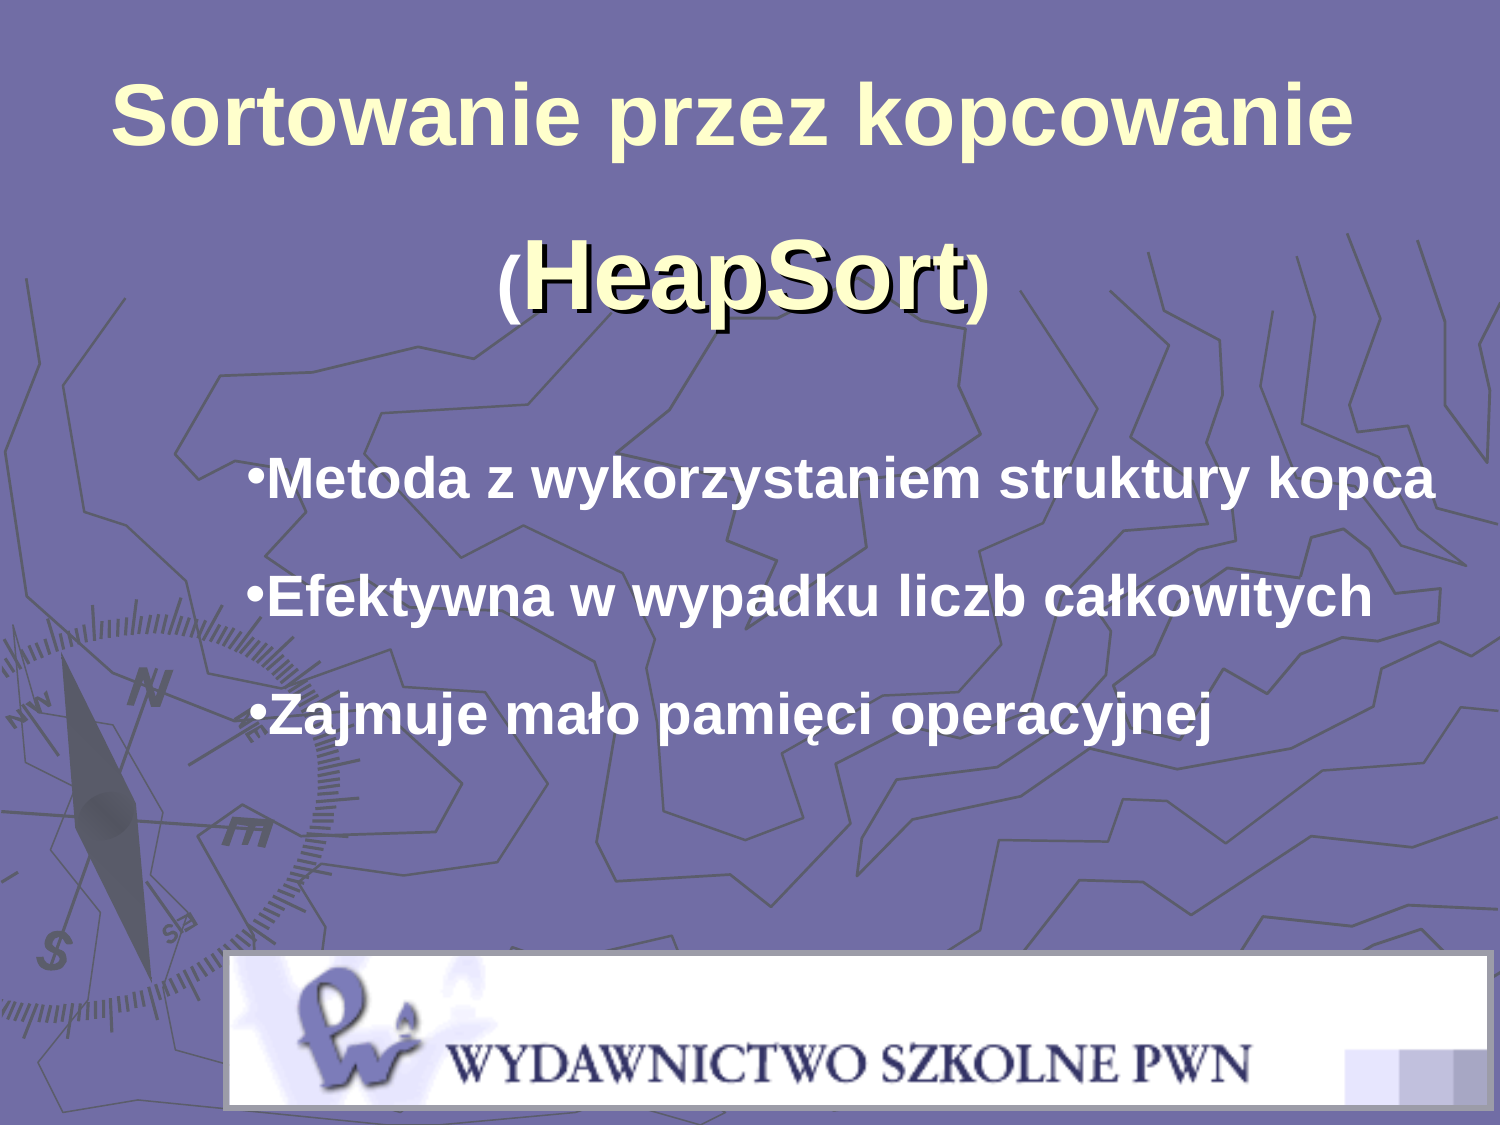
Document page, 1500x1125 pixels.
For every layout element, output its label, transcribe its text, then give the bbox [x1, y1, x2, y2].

picture [229, 956, 1487, 1105]
text_box Efektywna w wypadku liczb całkowitych [231, 588, 1390, 706]
text_box Sortowanie przez kopcowanie (HeapSort) [29, 49, 1438, 338]
text_box Zajmuje mało pamięci operacyjnej [233, 706, 1231, 815]
text_box Metoda z wykorzystaniem struktury kopca [231, 432, 1452, 588]
